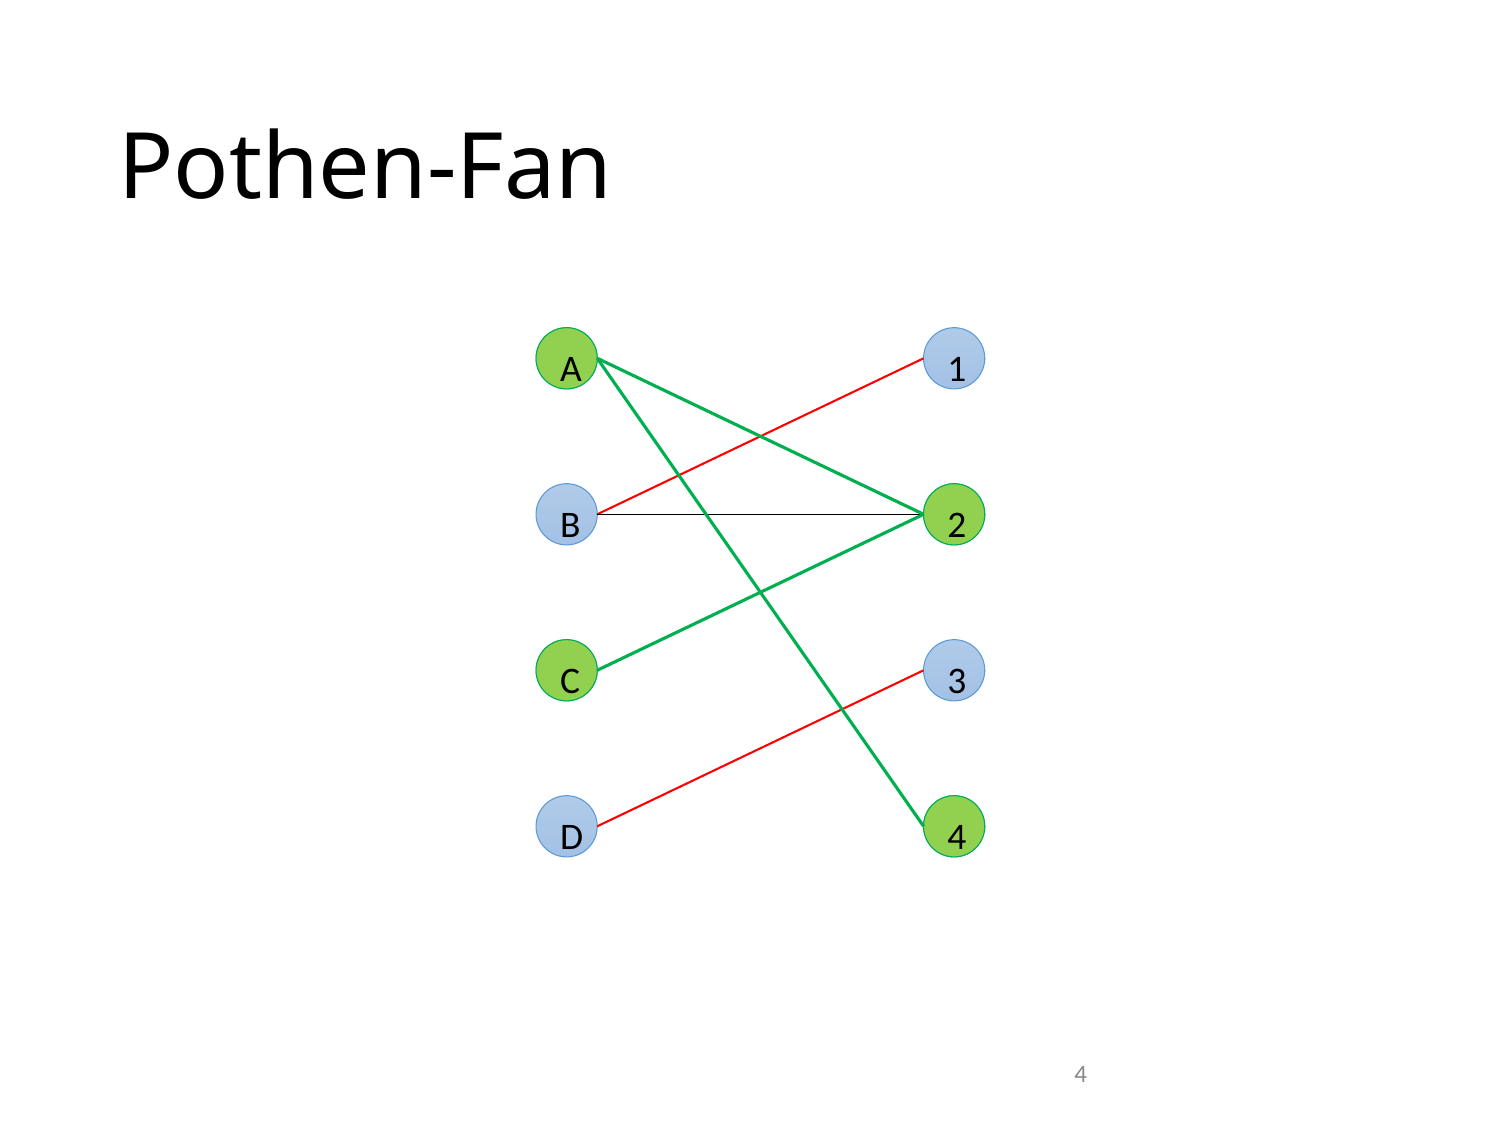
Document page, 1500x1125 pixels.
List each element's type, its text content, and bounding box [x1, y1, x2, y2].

text_box D [536, 795, 598, 857]
text_box B [536, 483, 598, 545]
text_box 2 [923, 483, 985, 545]
text_box 1 [923, 327, 985, 389]
text_box A [536, 327, 598, 389]
text_box C [536, 639, 598, 701]
text_box 3 [923, 639, 985, 701]
text_box 4 [1059, 1042, 1397, 1103]
title Pothen-Fan [103, 59, 1397, 278]
text_box 4 [923, 795, 985, 857]
